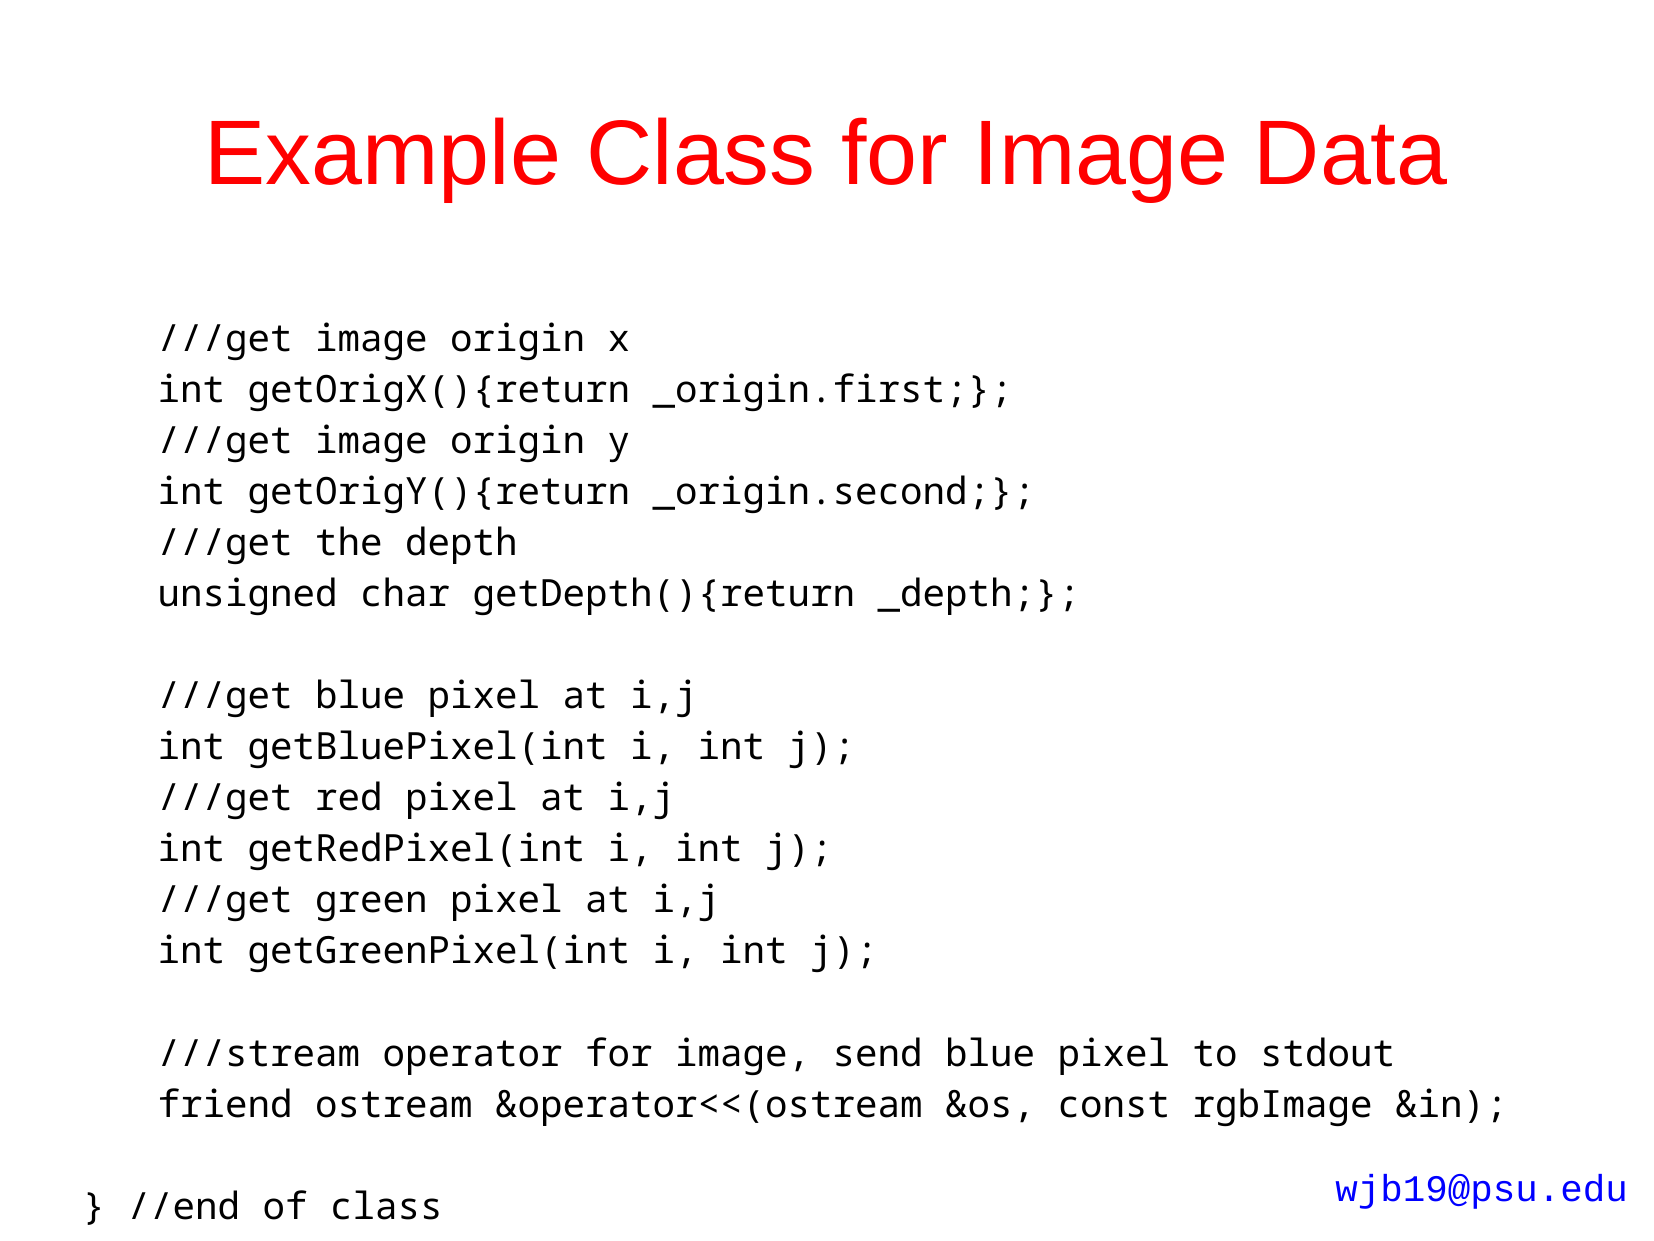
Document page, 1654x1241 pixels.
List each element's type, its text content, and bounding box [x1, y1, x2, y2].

title Example Class for Image Data [82, 49, 1571, 257]
text_box wjb19@psu.edu [1320, 1162, 1643, 1220]
subtitle ///get image origin x int getOrigX(){return _origin.first;}; ///get image origin y int getOrigY(){return _origin.second;}; ///get the depth unsigned char getDepth(){return _depth;}; ///get blue pixel at i,j int getBluePixel(int i, int j); ///get red pixel at i,j int getRedPixel(int i, int j); ///get green pixel at i,j int getGreenPixel(int i, int j); ///stream operator for image, send blue pixel to stdout friend ostream &operator<<(ostream &os, const rgbImage &in); } //end of class [82, 260, 1571, 1084]
